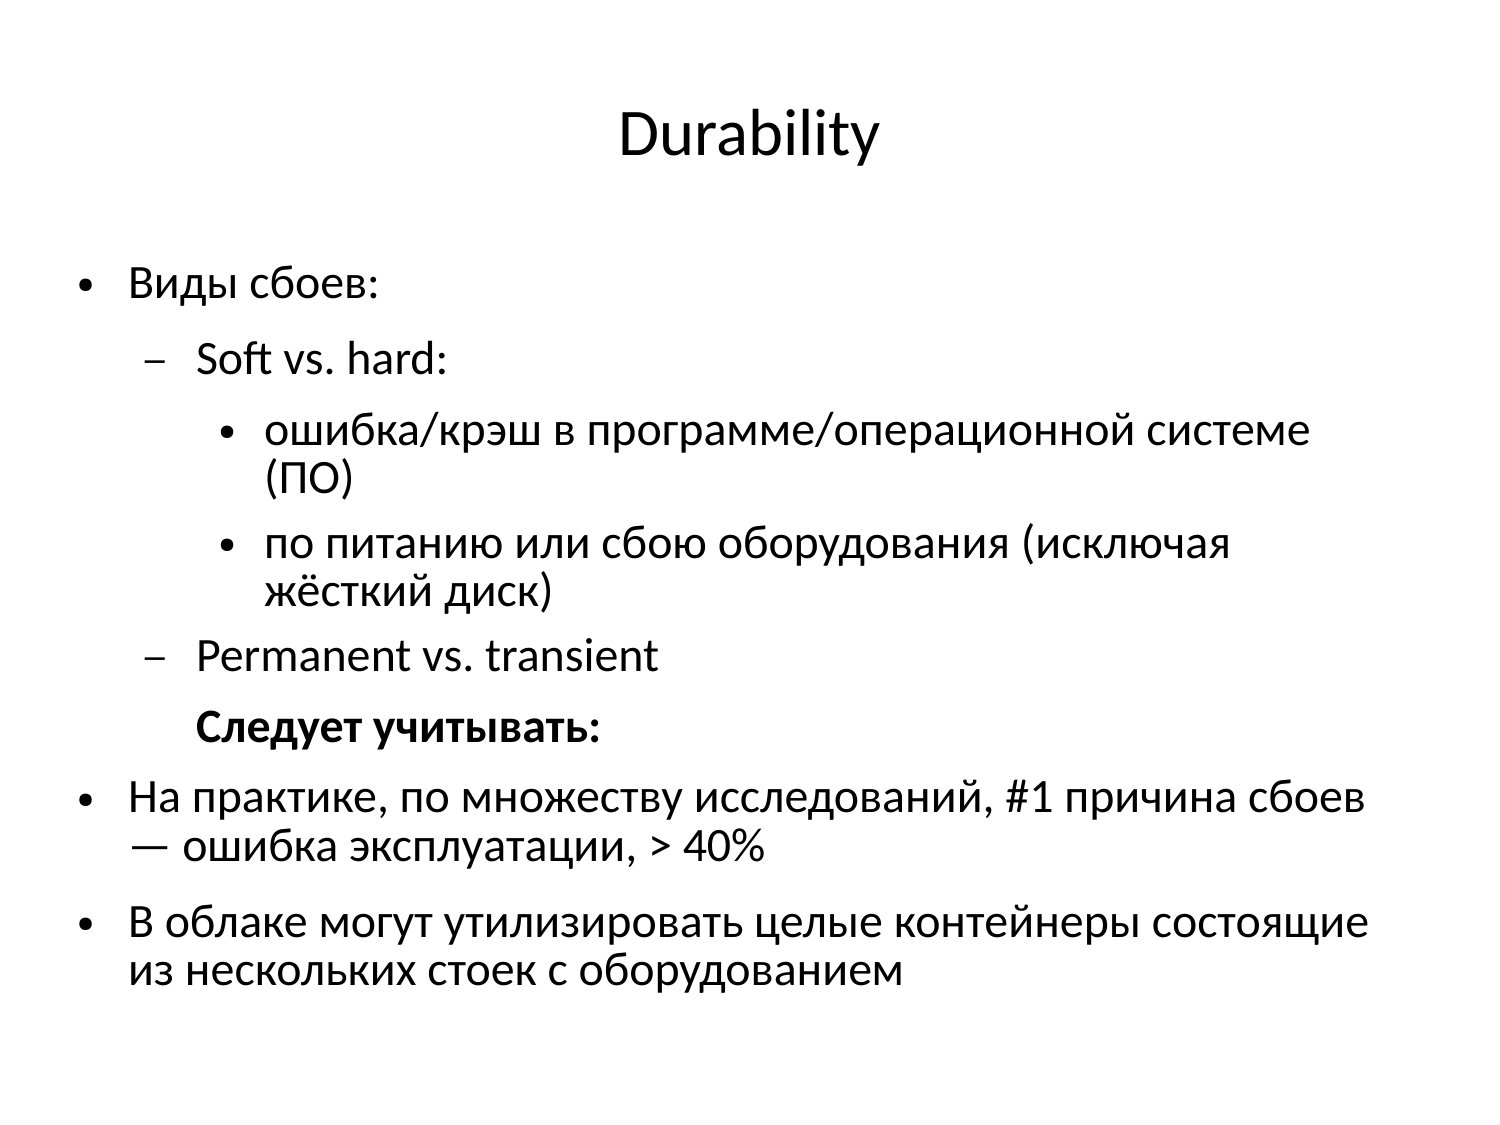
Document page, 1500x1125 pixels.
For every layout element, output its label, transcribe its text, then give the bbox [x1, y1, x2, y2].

title Durability [75, 45, 1425, 233]
list Виды сбоев: Soft vs. hard: ошибка/крэш в программе/операционной системе (ПО) по питанию или сбою оборудования (исключая жёсткий диск) Permanent vs. transient Следует учитывать: На практике, по множеству исследований, #1 причина сбоев — ошибка эксплуатации, > 40% В облаке могут утилизировать целые контейнеры состоящие из нескольких стоек с оборудованием [60, 262, 1411, 1005]
